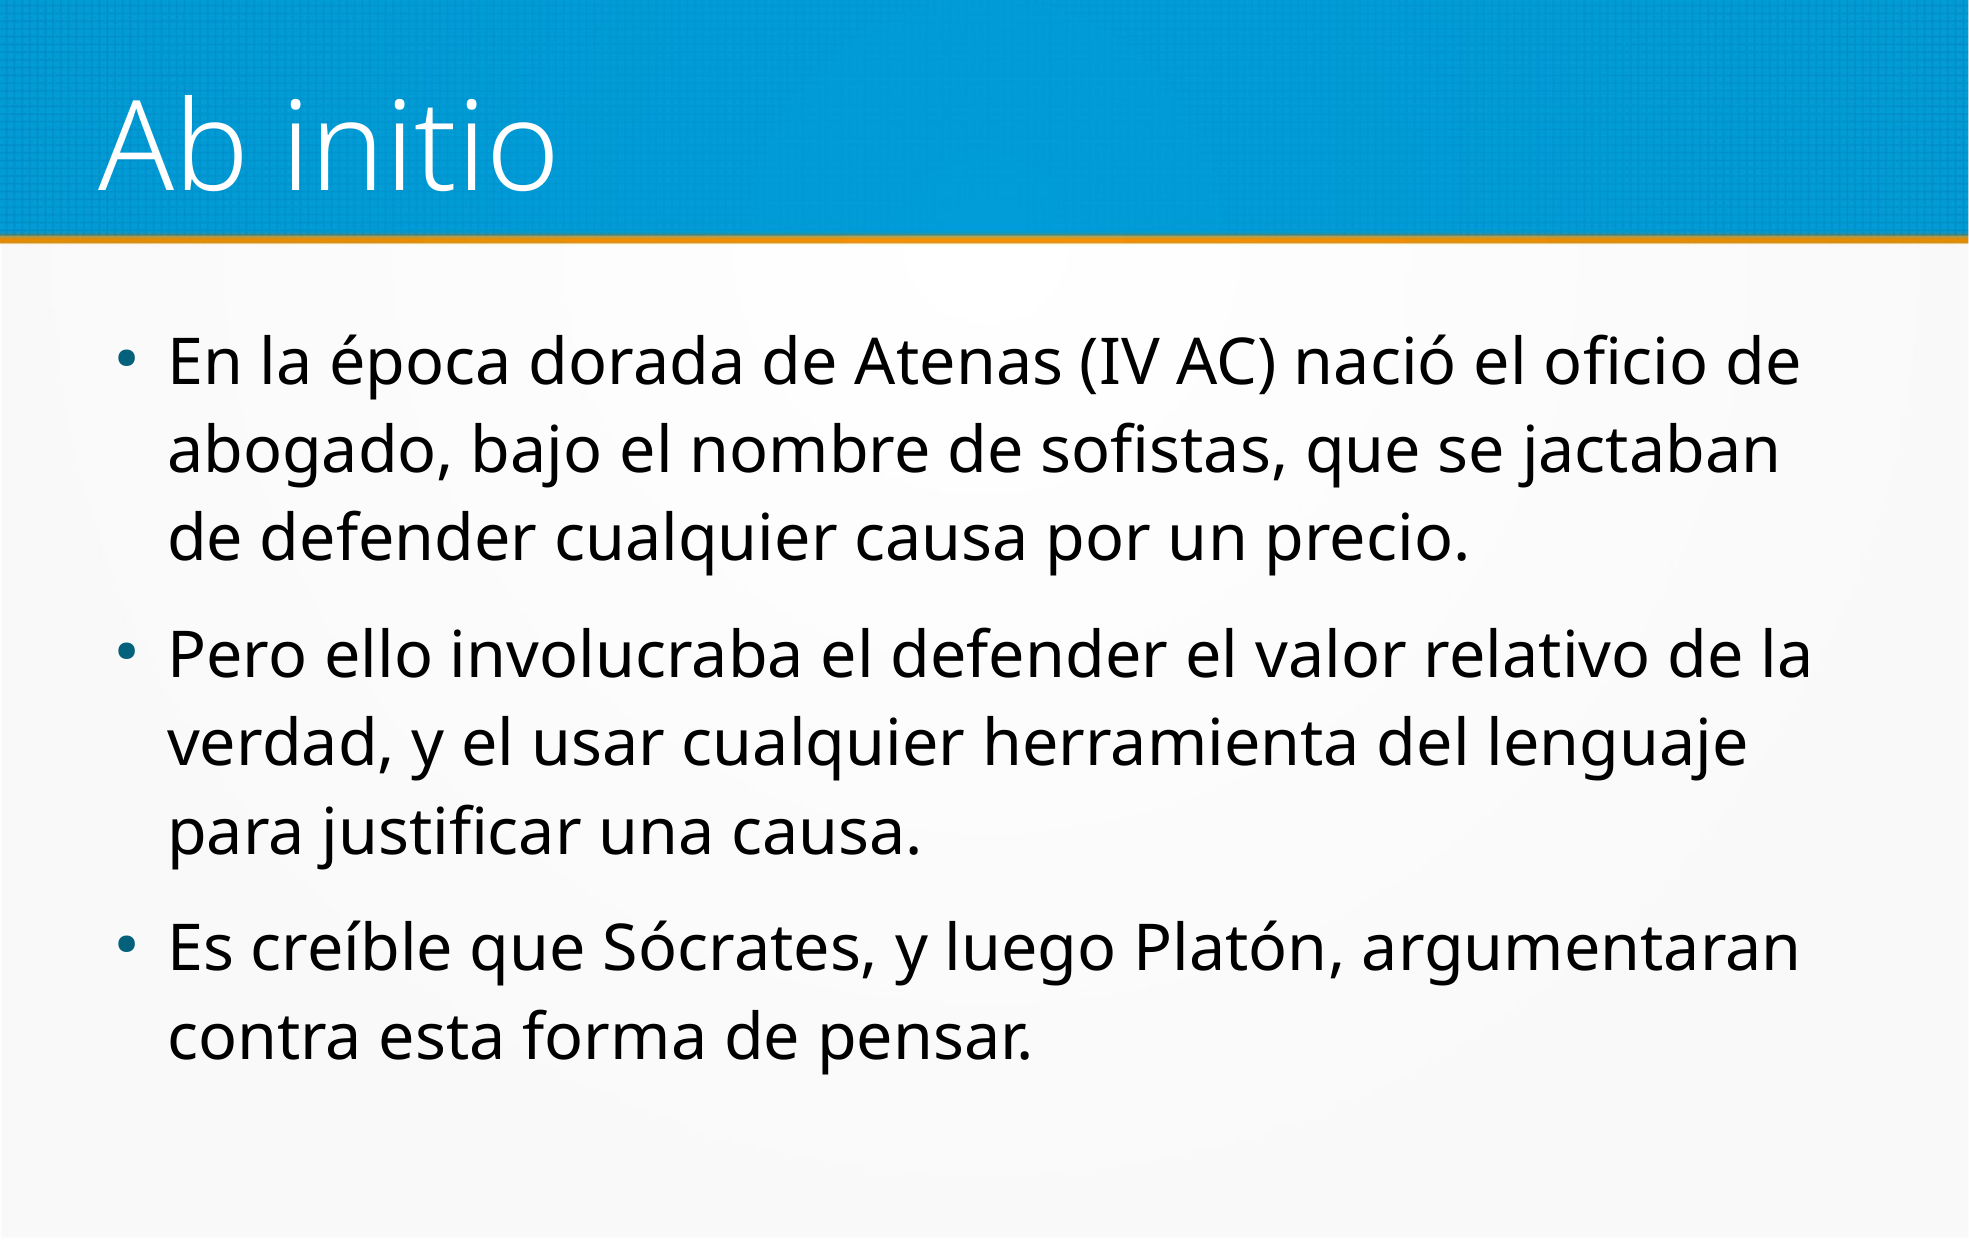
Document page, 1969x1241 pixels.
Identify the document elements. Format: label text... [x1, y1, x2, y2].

list En la época dorada de Atenas (IV AC) nació el oficio de abogado, bajo el nombre de sofistas, que se jactaban de defender cualquier causa por un precio. Pero ello involucraba el defender el valor relativo de la verdad, y el usar cualquier herramienta del lenguaje para justificar una causa. Es creíble que Sócrates, y luego Platón, argumentaran contra esta forma de pensar. [98, 315, 1861, 1081]
title Ab initio [98, 19, 1870, 227]
picture [0, 233, 1969, 1241]
